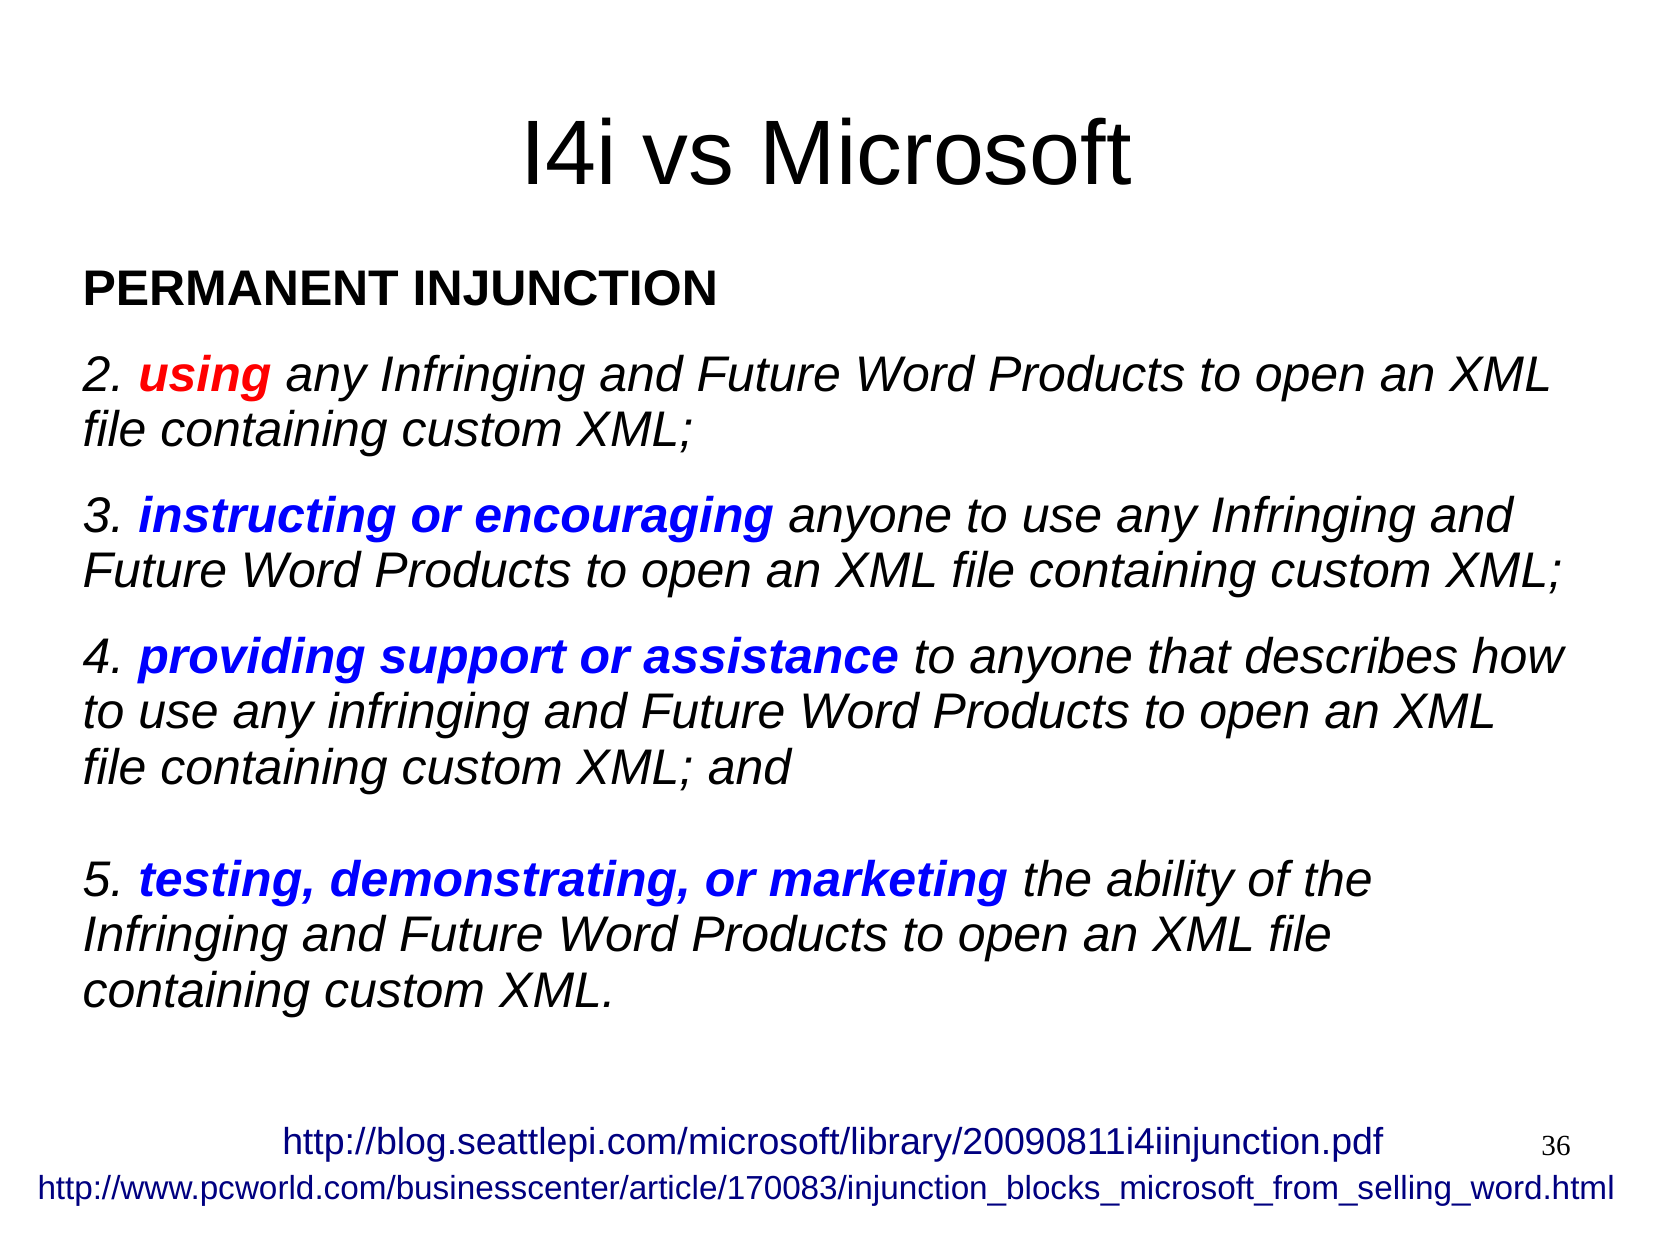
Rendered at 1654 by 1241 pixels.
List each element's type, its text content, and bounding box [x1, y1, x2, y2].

list PERMANENT INJUNCTION 2. using any Infringing and Future Word Products to open an XML file containing custom XML; 3. instructing or encouraging anyone to use any Infringing and Future Word Products to open an XML file containing custom XML; 4. providing support or assistance to anyone that describes how to use any infringing and Future Word Products to open an XML file containing custom XML; and 5. testing, demonstrating, or marketing the ability of the Infringing and Future Word Products to open an XML file containing custom XML. [82, 260, 1571, 1065]
text_box http://blog.seattlepi.com/microsoft/library/20090811i4iinjunction.pdf [267, 1113, 1426, 1170]
text_box http://www.pcworld.com/businesscenter/article/170083/injunction_blocks_microsoft_from_selling_word.html [0, 1162, 1654, 1215]
title I4i vs Microsoft [82, 56, 1571, 250]
